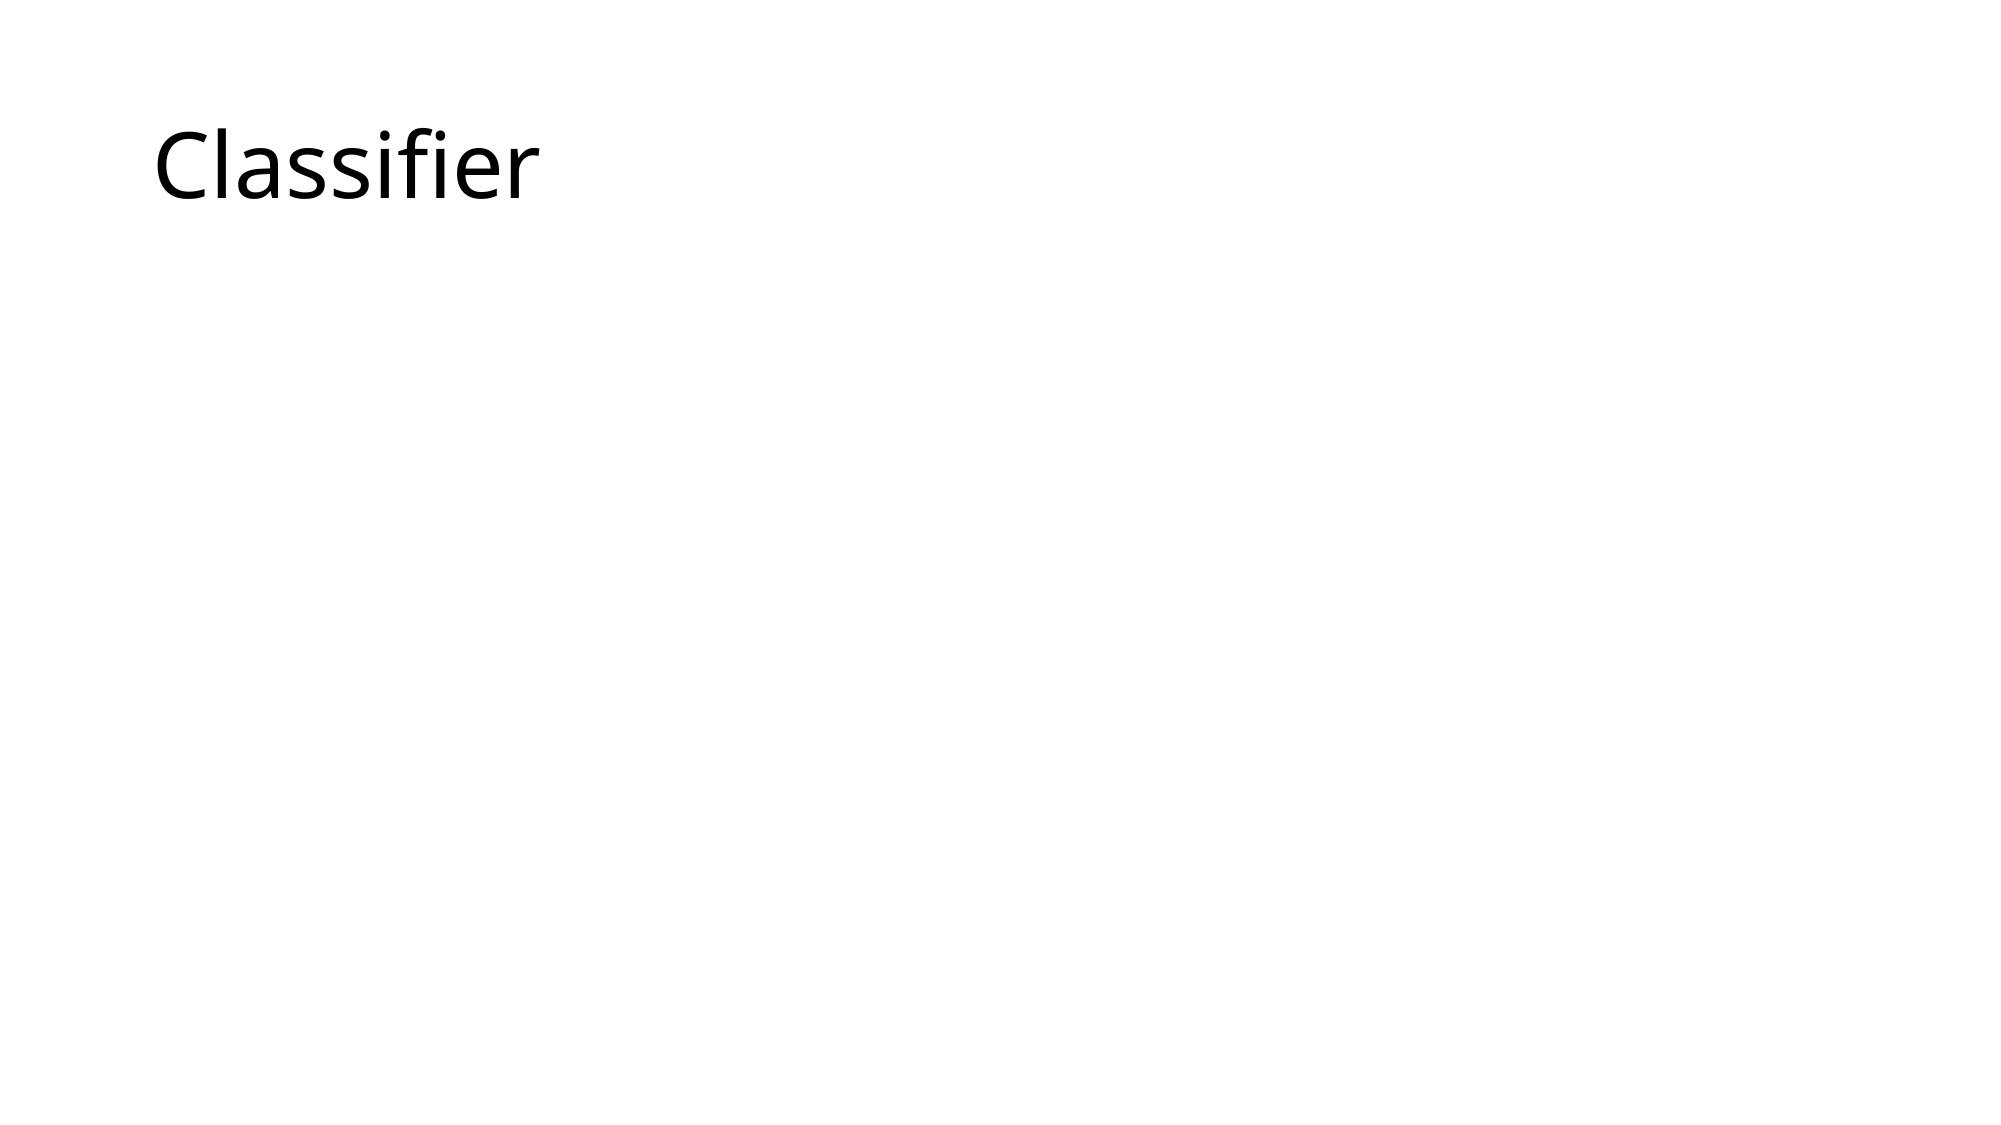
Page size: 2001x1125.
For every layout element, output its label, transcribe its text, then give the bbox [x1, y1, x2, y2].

title Classifier [137, 59, 1863, 278]
